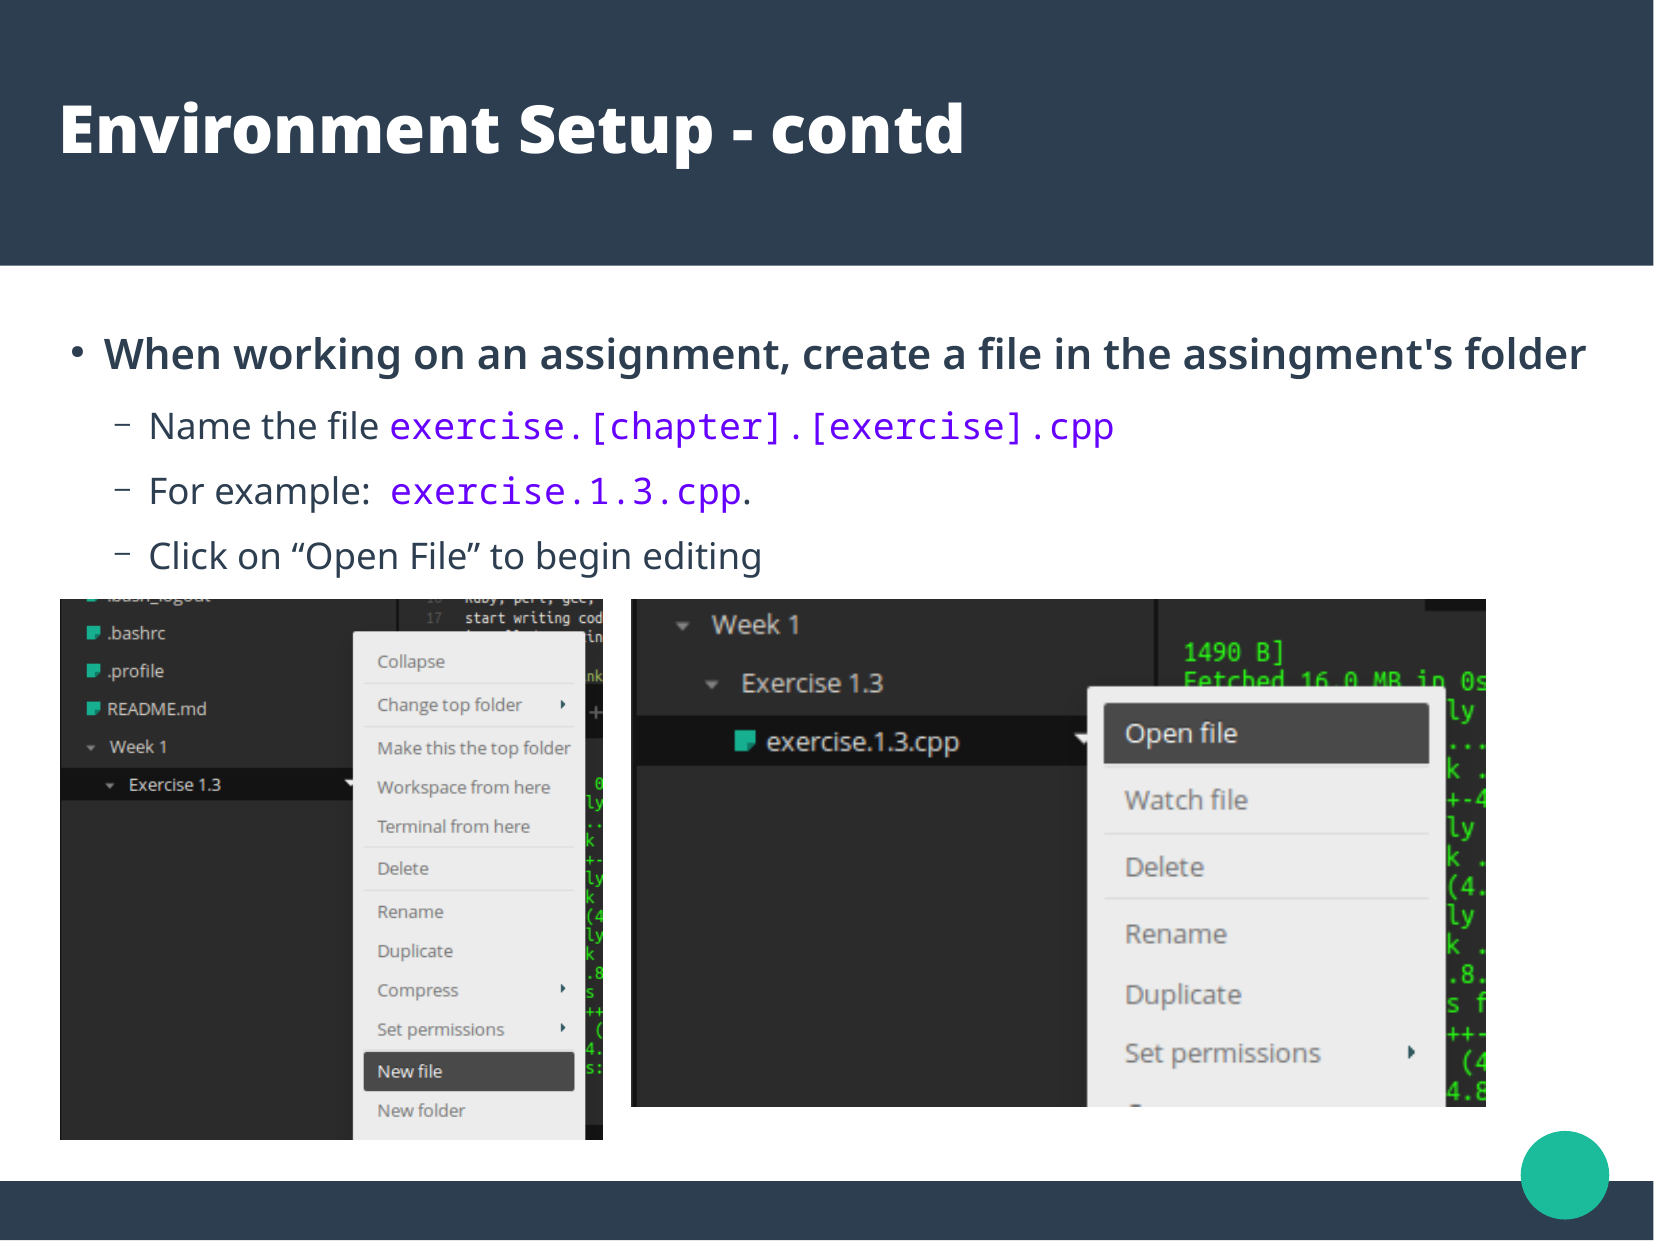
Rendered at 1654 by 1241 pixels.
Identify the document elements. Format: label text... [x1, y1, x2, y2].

list When working on an assignment, create a file in the assingment's folder Name the file exercise.[chapter].[exercise].cpp For example: exercise.1.3.cpp. Click on “Open File” to begin editing [59, 324, 1595, 601]
title Environment Setup - contd [59, 49, 1595, 207]
picture [631, 599, 1486, 1107]
picture [60, 599, 603, 1141]
